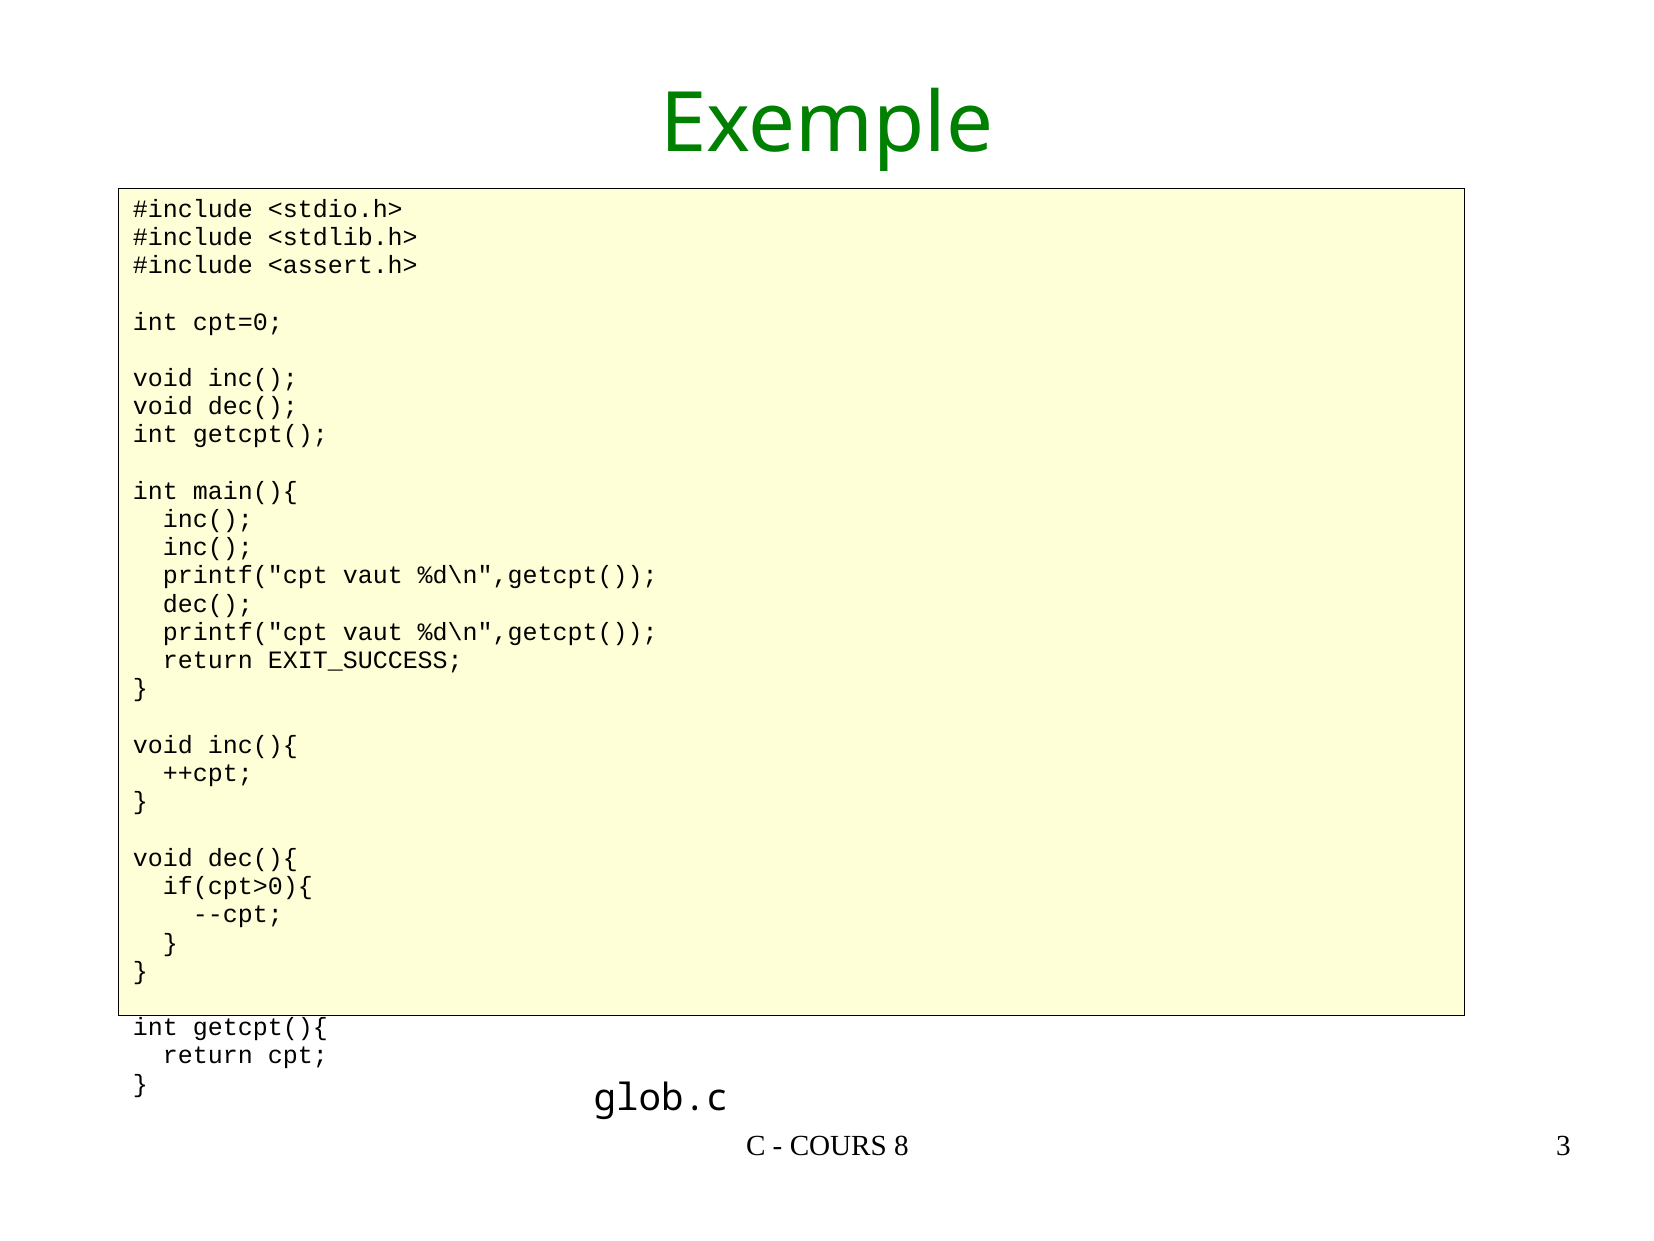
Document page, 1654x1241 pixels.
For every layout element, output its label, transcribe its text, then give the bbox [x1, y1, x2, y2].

title Exemple [82, 49, 1571, 189]
text_box glob.c [578, 1062, 1075, 1121]
text_box #include <stdio.h> #include <stdlib.h> #include <assert.h> int cpt=0; void inc(); void dec(); int getcpt(); int main(){ inc(); inc(); printf("cpt vaut %d\n",getcpt()); dec(); printf("cpt vaut %d\n",getcpt()); return EXIT_SUCCESS; } void inc(){ ++cpt; } void dec(){ if(cpt>0){ --cpt; } } int getcpt(){ return cpt; } [118, 188, 1465, 1016]
